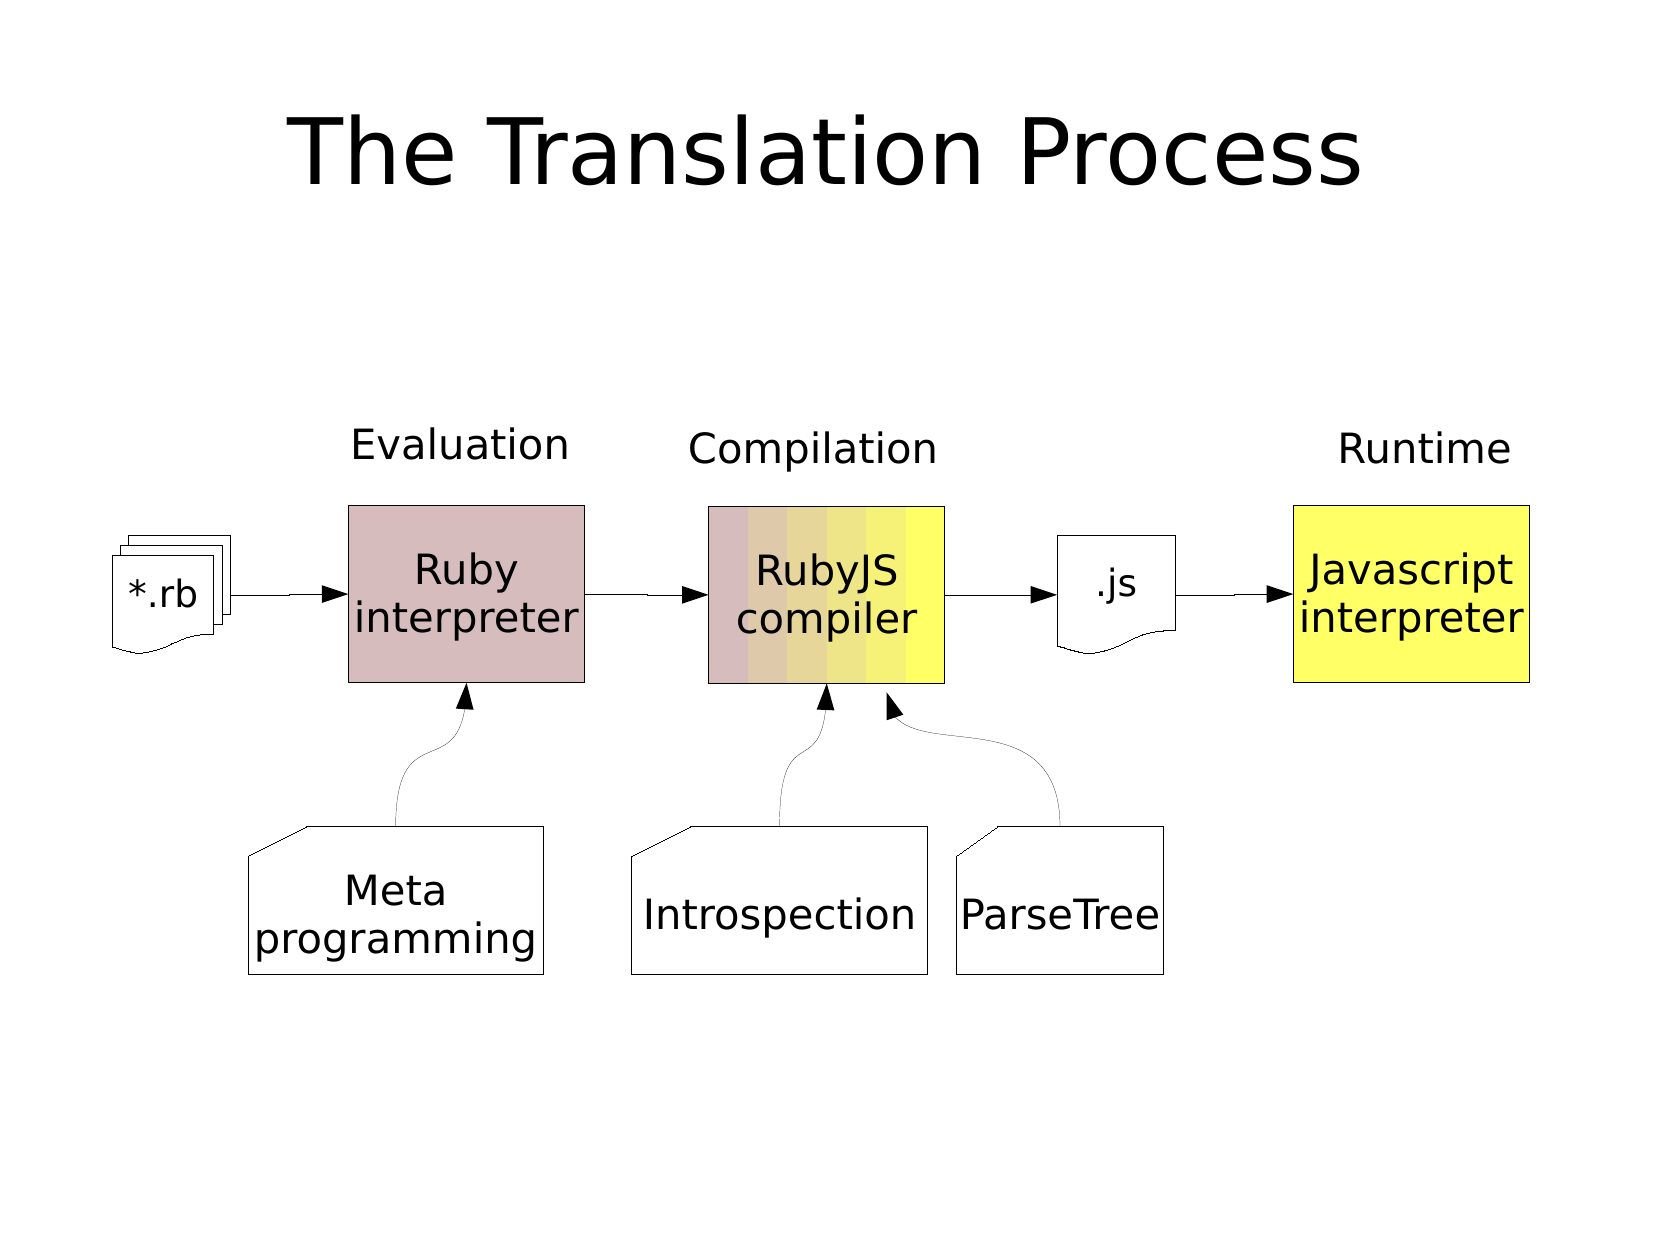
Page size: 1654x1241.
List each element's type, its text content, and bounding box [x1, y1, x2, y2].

title The Translation Process [82, 56, 1571, 250]
text_box Javascript interpreter [1293, 505, 1530, 683]
text_box RubyJS compiler [708, 506, 945, 684]
text_box Meta programming [248, 826, 544, 975]
text_box Introspection [631, 826, 928, 975]
text_box *.rb [112, 535, 231, 654]
text_box Ruby interpreter [348, 505, 585, 683]
text_box ParseTree [956, 826, 1164, 975]
text_box .js [1057, 535, 1176, 654]
text_box Runtime [1322, 417, 1527, 481]
text_box Evaluation [335, 413, 585, 477]
text_box Compilation [673, 417, 954, 481]
